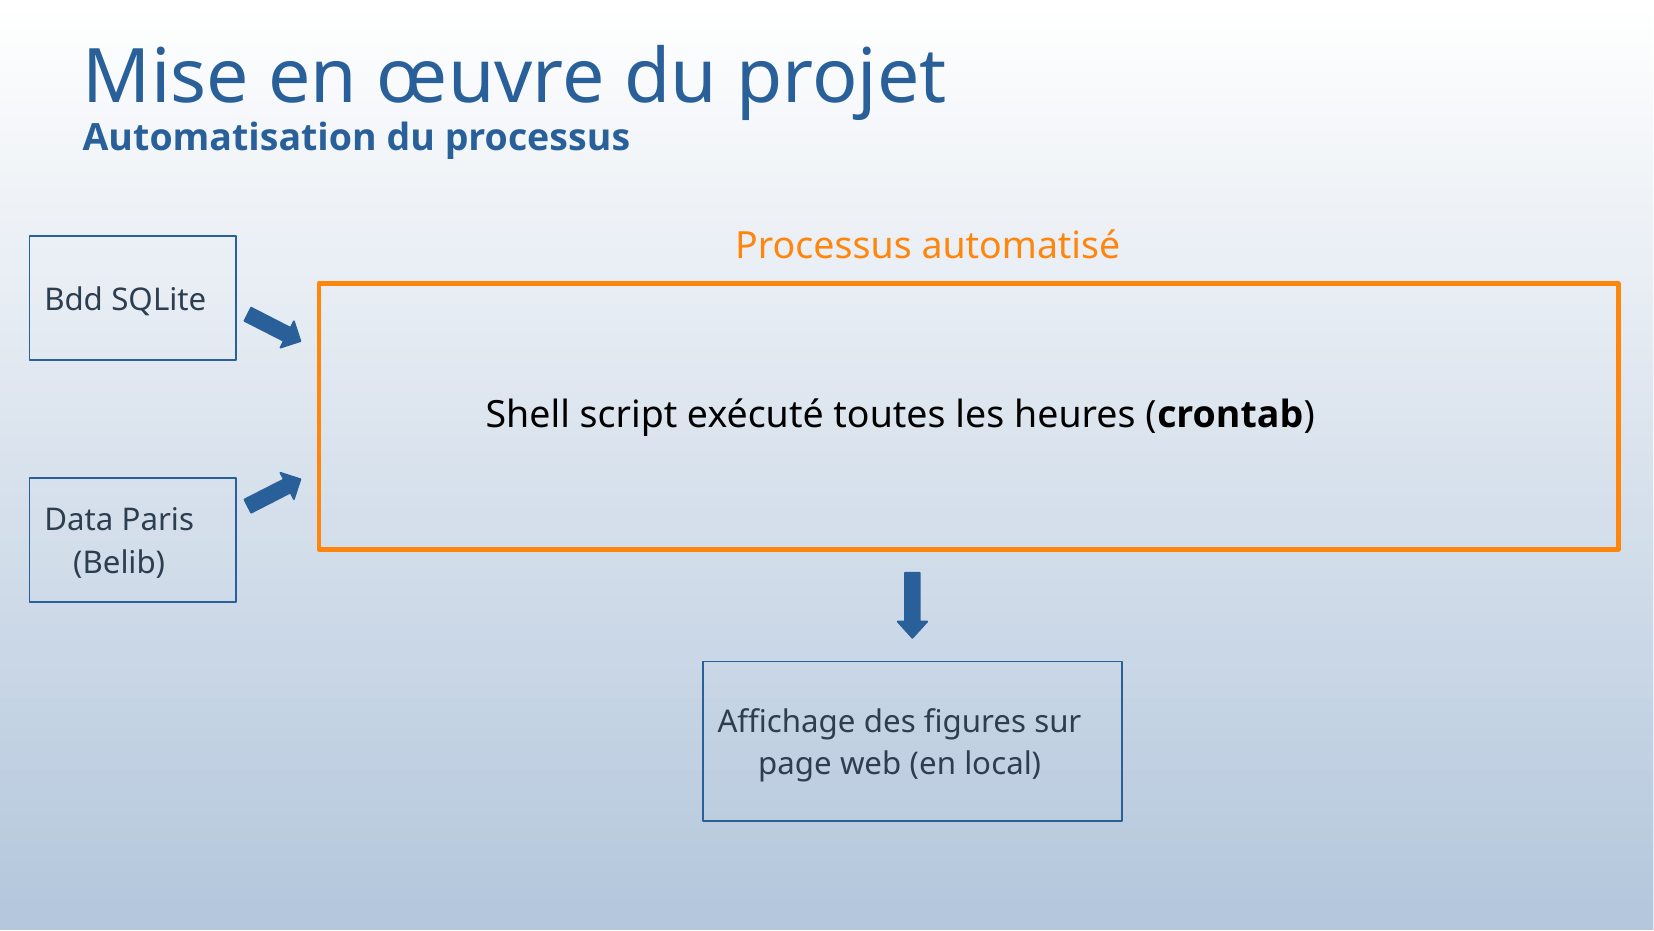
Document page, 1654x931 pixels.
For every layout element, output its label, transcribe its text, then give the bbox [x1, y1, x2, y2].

text_box [321, 286, 1595, 547]
text_box Shell script exécuté toutes les heures (crontab) [470, 383, 1409, 443]
text_box Processus automatisé [720, 215, 1160, 274]
text_box Data Paris (Belib) [29, 478, 237, 602]
text_box [59, 224, 1595, 931]
text_box Affichage des figures sur page web (en local) [702, 661, 1123, 822]
text_box Bdd SQLite [29, 236, 237, 360]
title Mise en œuvre du projet [82, 0, 1571, 151]
text_box Automatisation du processus [67, 106, 934, 165]
